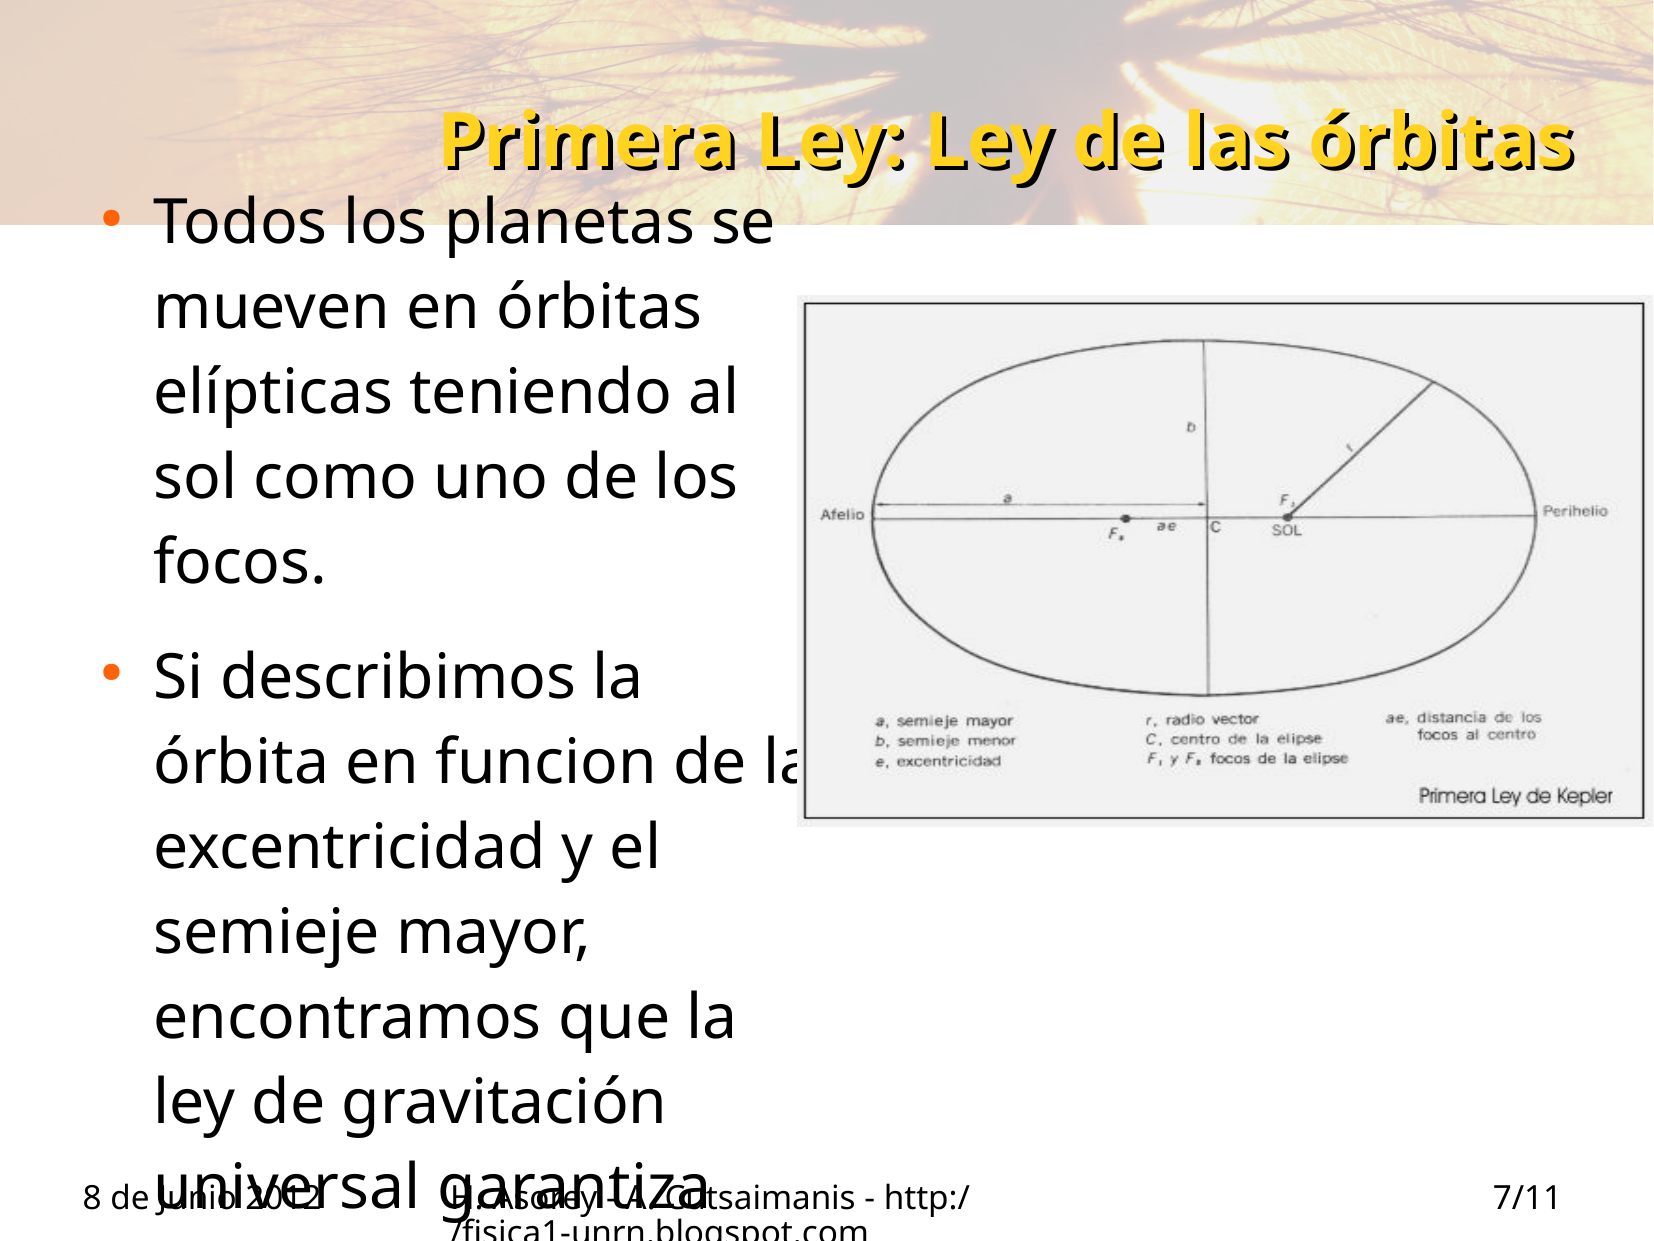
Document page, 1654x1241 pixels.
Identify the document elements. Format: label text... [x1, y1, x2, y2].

list Todos los planetas se mueven en órbitas elípticas teniendo al sol como uno de los focos. Si describimos la órbita en funcion de la excentricidad y el semieje mayor, encontramos que la ley de gravitación universal garantiza que las órbitas de los planetas son elípticas. [82, 177, 827, 1093]
picture [0, 0, 1654, 225]
title Primera Ley: Ley de las órbitas [86, 49, 1576, 226]
picture [797, 295, 1654, 827]
